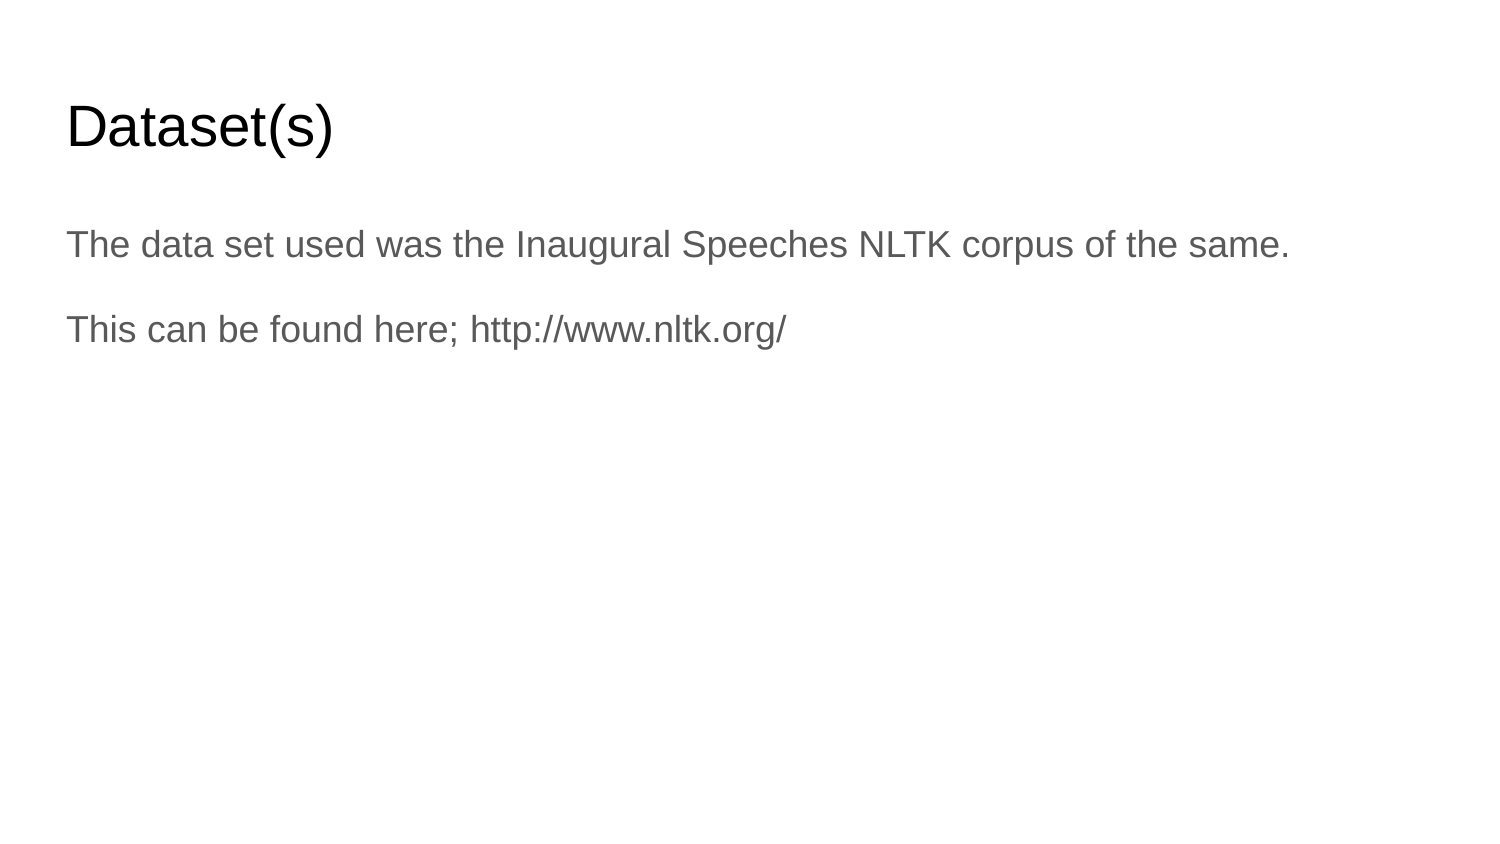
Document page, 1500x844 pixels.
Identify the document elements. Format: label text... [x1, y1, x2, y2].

list The data set used was the Inaugural Speeches NLTK corpus of the same. This can be found here; http://www.nltk.org/ [51, 198, 1449, 750]
title Dataset(s) [51, 72, 1449, 167]
